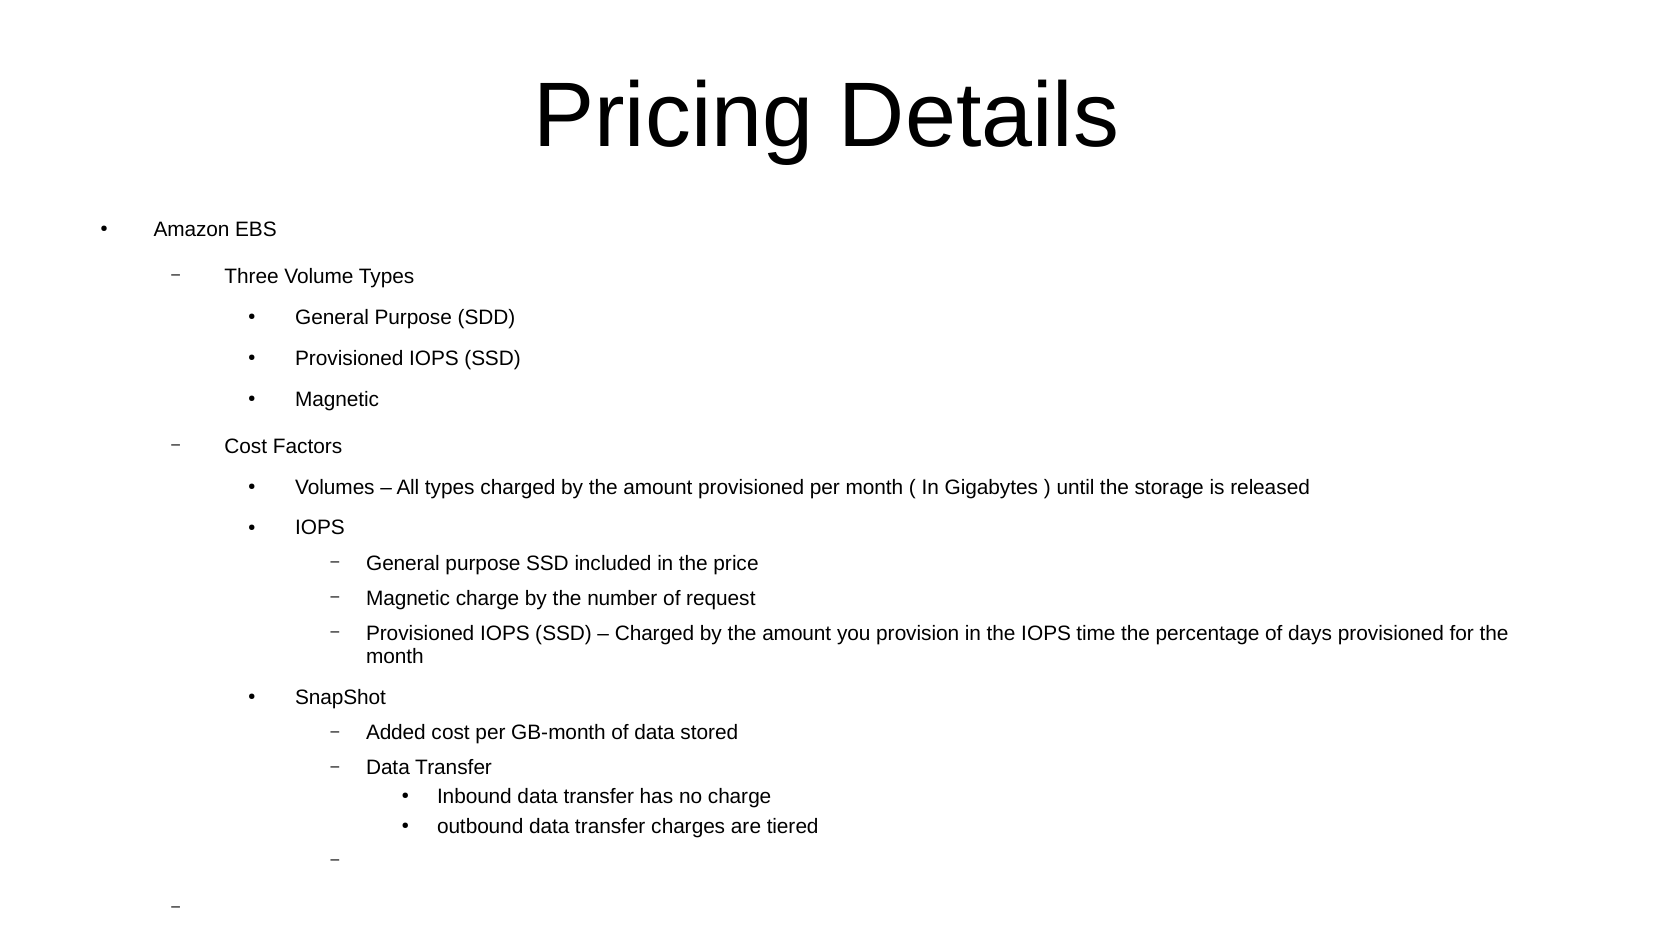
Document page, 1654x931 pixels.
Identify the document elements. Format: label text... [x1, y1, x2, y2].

list Amazon EBS Three Volume Types General Purpose (SDD) Provisioned IOPS (SSD) Magnetic Cost Factors Volumes – All types charged by the amount provisioned per month ( In Gigabytes ) until the storage is released IOPS General purpose SSD included in the price Magnetic charge by the number of request Provisioned IOPS (SSD) – Charged by the amount you provision in the IOPS time the percentage of days provisioned for the month SnapShot Added cost per GB-month of data stored Data Transfer Inbound data transfer has no charge outbound data transfer charges are tiered [82, 217, 1571, 901]
title Pricing Details [82, 37, 1571, 193]
